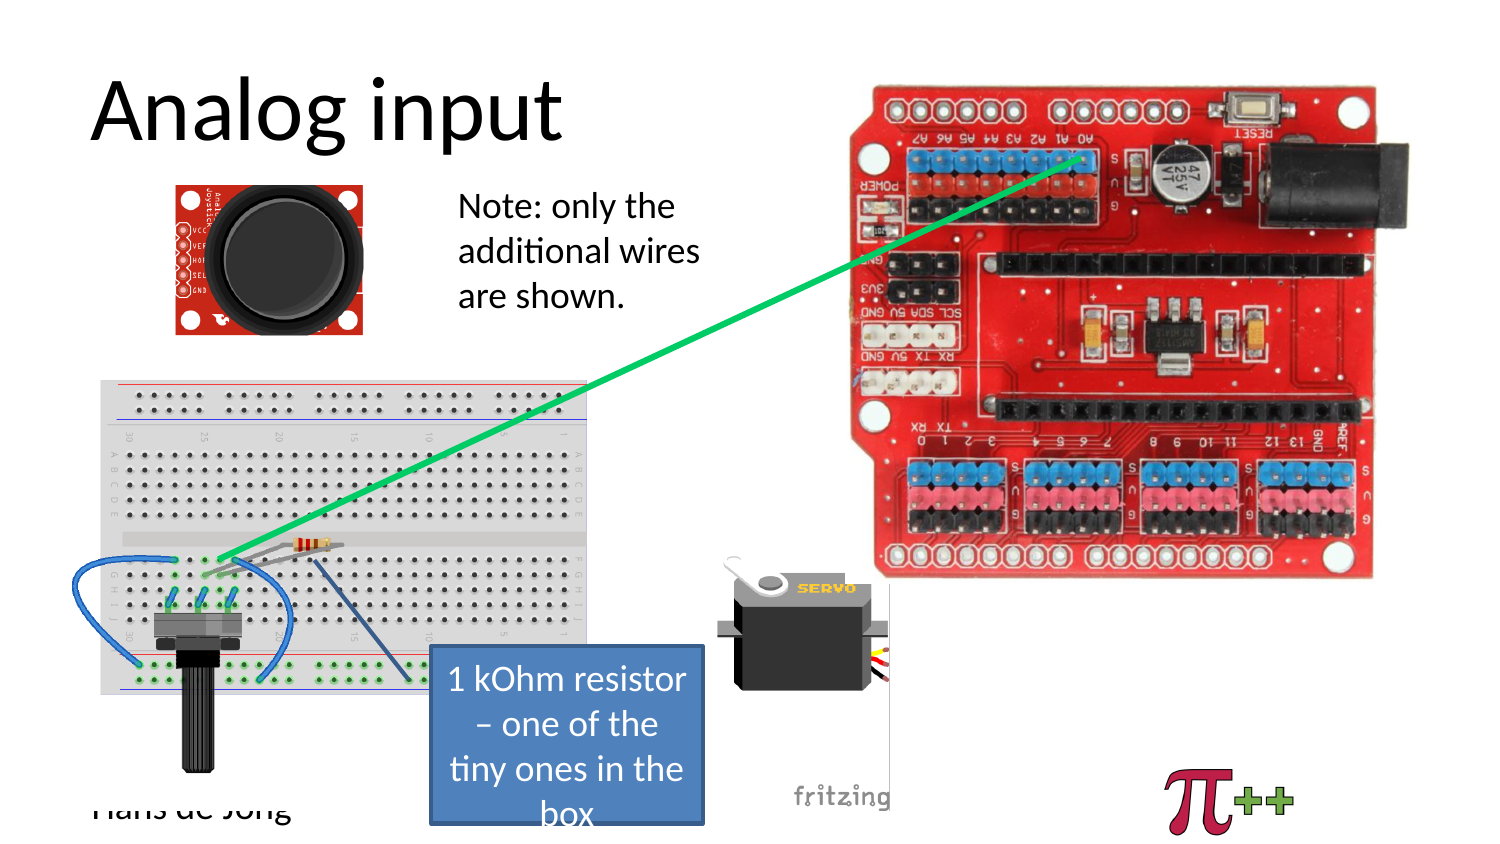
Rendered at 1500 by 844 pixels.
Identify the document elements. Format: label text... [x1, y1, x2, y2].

text_box Note: only the additional wires are shown. [442, 173, 762, 326]
picture [64, 79, 1418, 811]
text_box 1 kOhm resistor – one of the tiny ones in the box [431, 646, 703, 824]
title Analog input [75, 33, 1426, 175]
